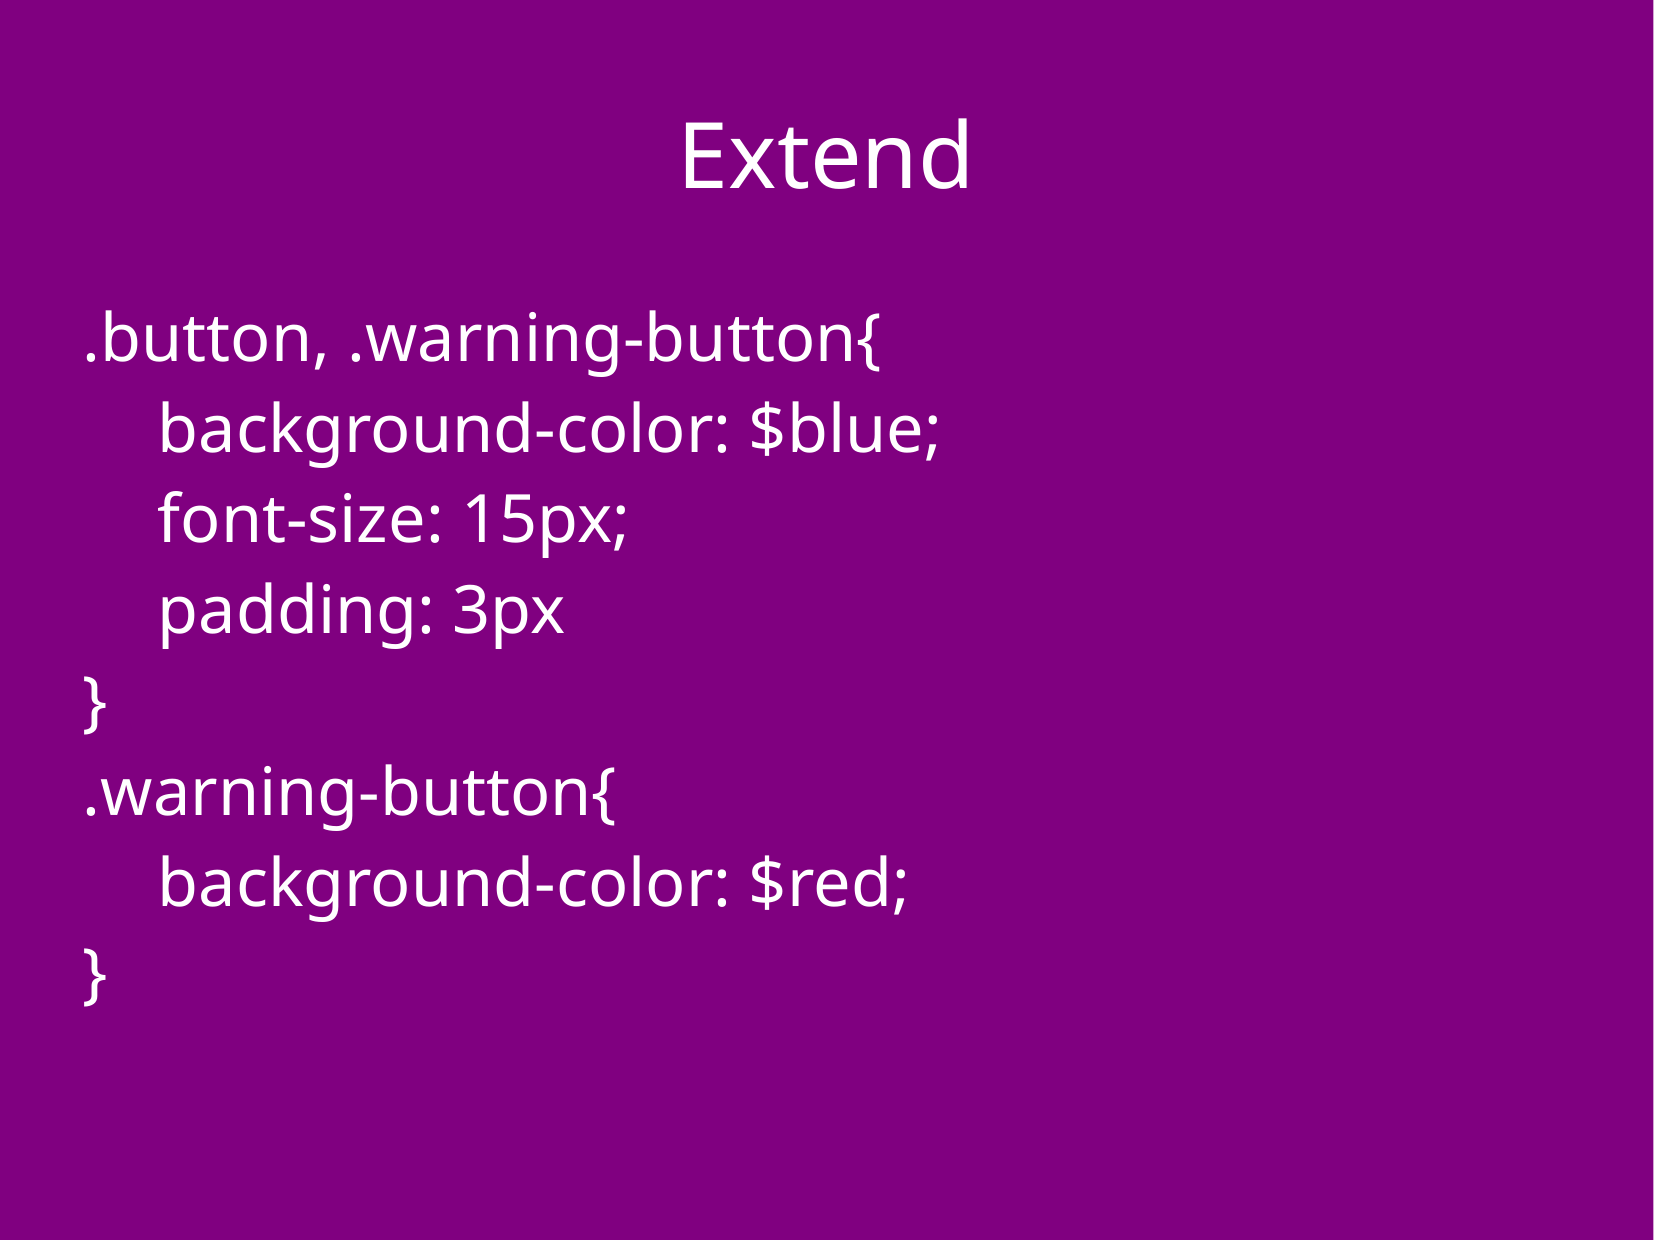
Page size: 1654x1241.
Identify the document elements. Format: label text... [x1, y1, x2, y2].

title Extend [82, 56, 1571, 250]
subtitle .button, .warning-button{ background-color: $blue; font-size: 15px; padding: 3px } .warning-button{ background-color: $red; } [82, 290, 1571, 1109]
